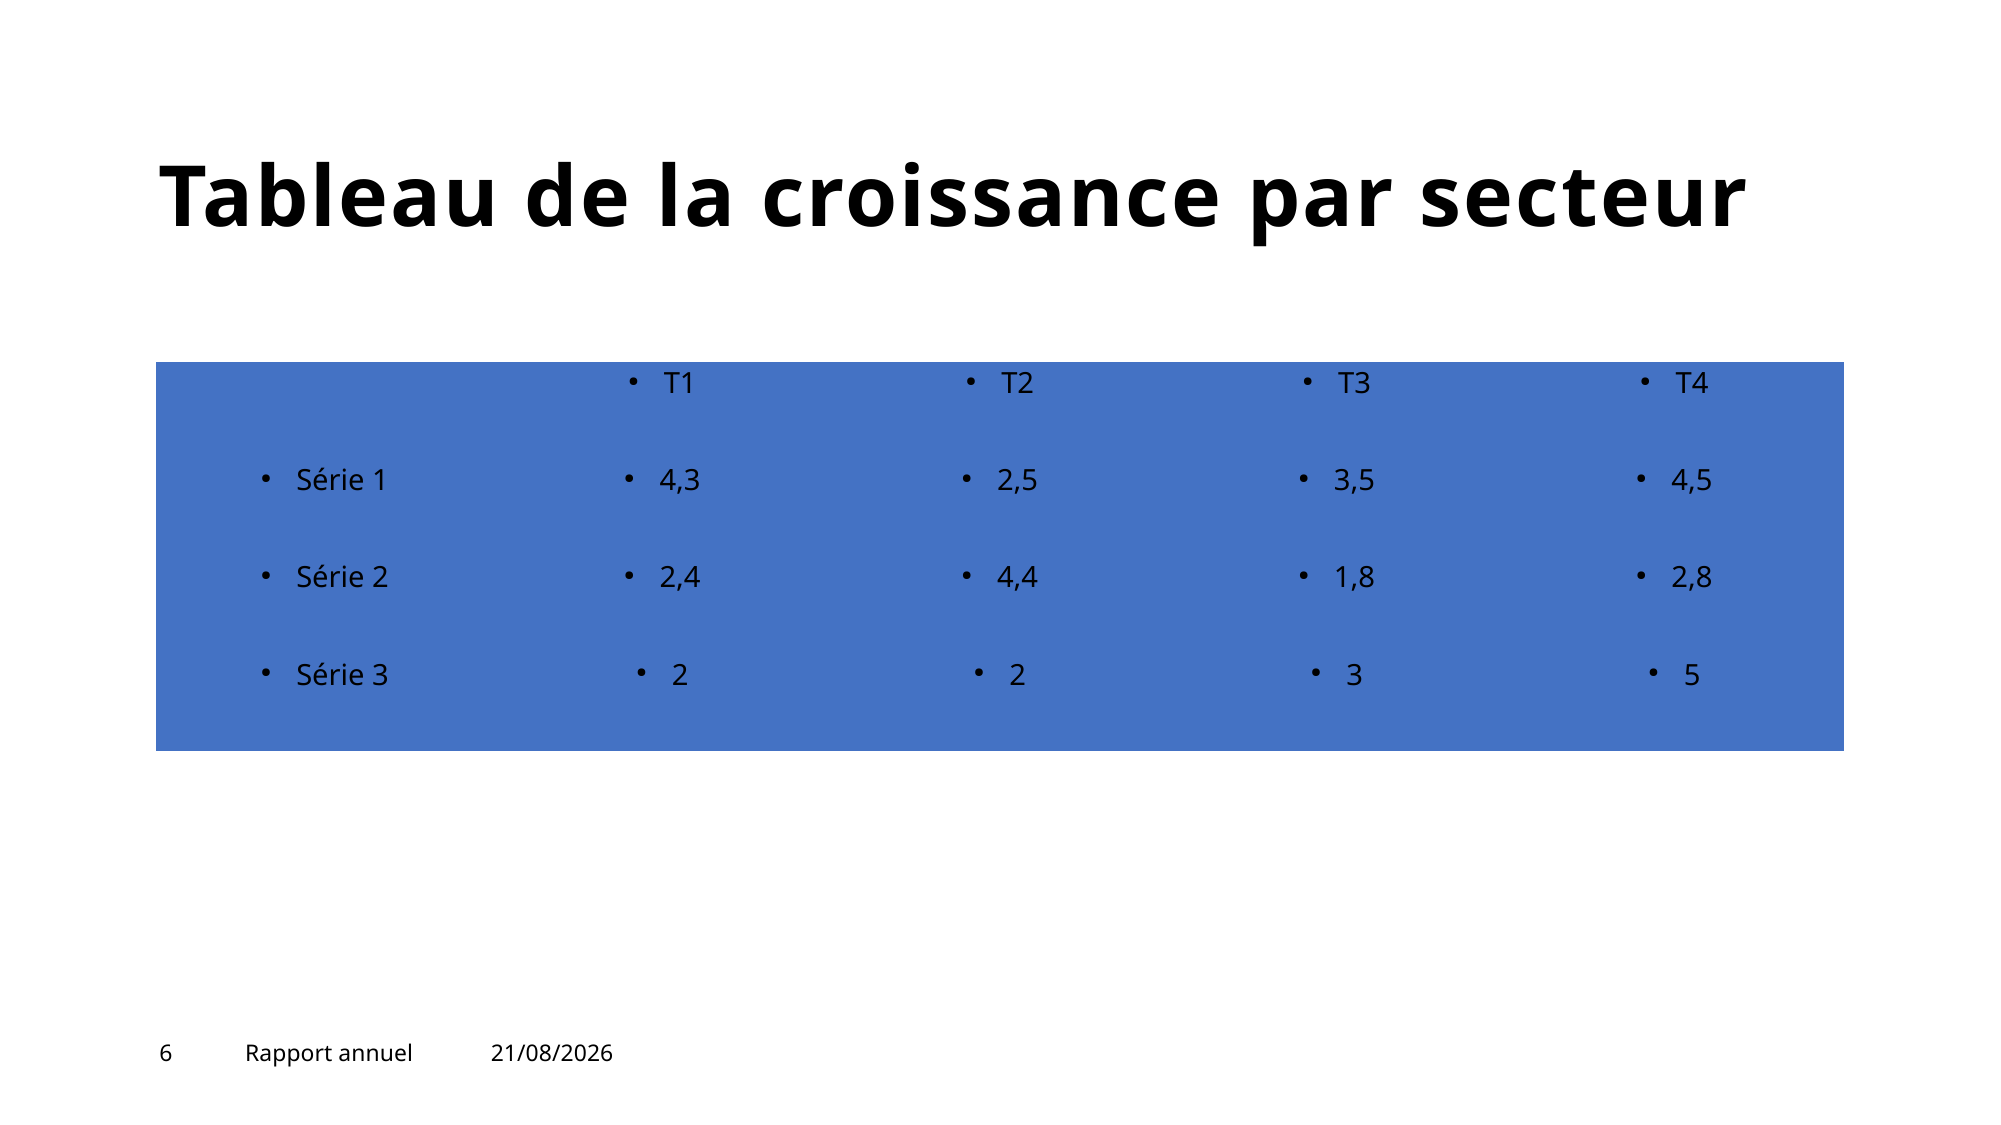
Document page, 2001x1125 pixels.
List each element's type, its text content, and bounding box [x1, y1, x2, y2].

table_cell 5 [1505, 654, 1844, 751]
table_cell 3,5 [1169, 460, 1505, 557]
table_cell 3 [1169, 654, 1505, 751]
table_cell Série 2 [156, 557, 494, 654]
table_header [156, 362, 494, 460]
table_cell 4,3 [494, 460, 831, 557]
text_box 25 novembre 2020 [490, 1038, 707, 1080]
table_header T2 [831, 362, 1169, 460]
table_header T4 [1505, 362, 1844, 460]
text_box Rapport annuel [245, 1038, 490, 1080]
table_cell 2,5 [831, 460, 1169, 557]
table_cell 4,5 [1505, 460, 1844, 557]
table_cell 2,4 [494, 557, 831, 654]
table_cell 4,4 [831, 557, 1169, 654]
table_cell 2,8 [1505, 557, 1844, 654]
title Tableau de la croissance par secteur [158, 144, 1784, 245]
table_header T3 [1169, 362, 1505, 460]
text_box 6 [159, 1038, 245, 1080]
table_cell Série 3 [156, 654, 494, 751]
table_cell Série 1 [156, 460, 494, 557]
table_cell 2 [831, 654, 1169, 751]
table_cell 1,8 [1169, 557, 1505, 654]
table_header T1 [494, 362, 831, 460]
table_cell 2 [494, 654, 831, 751]
